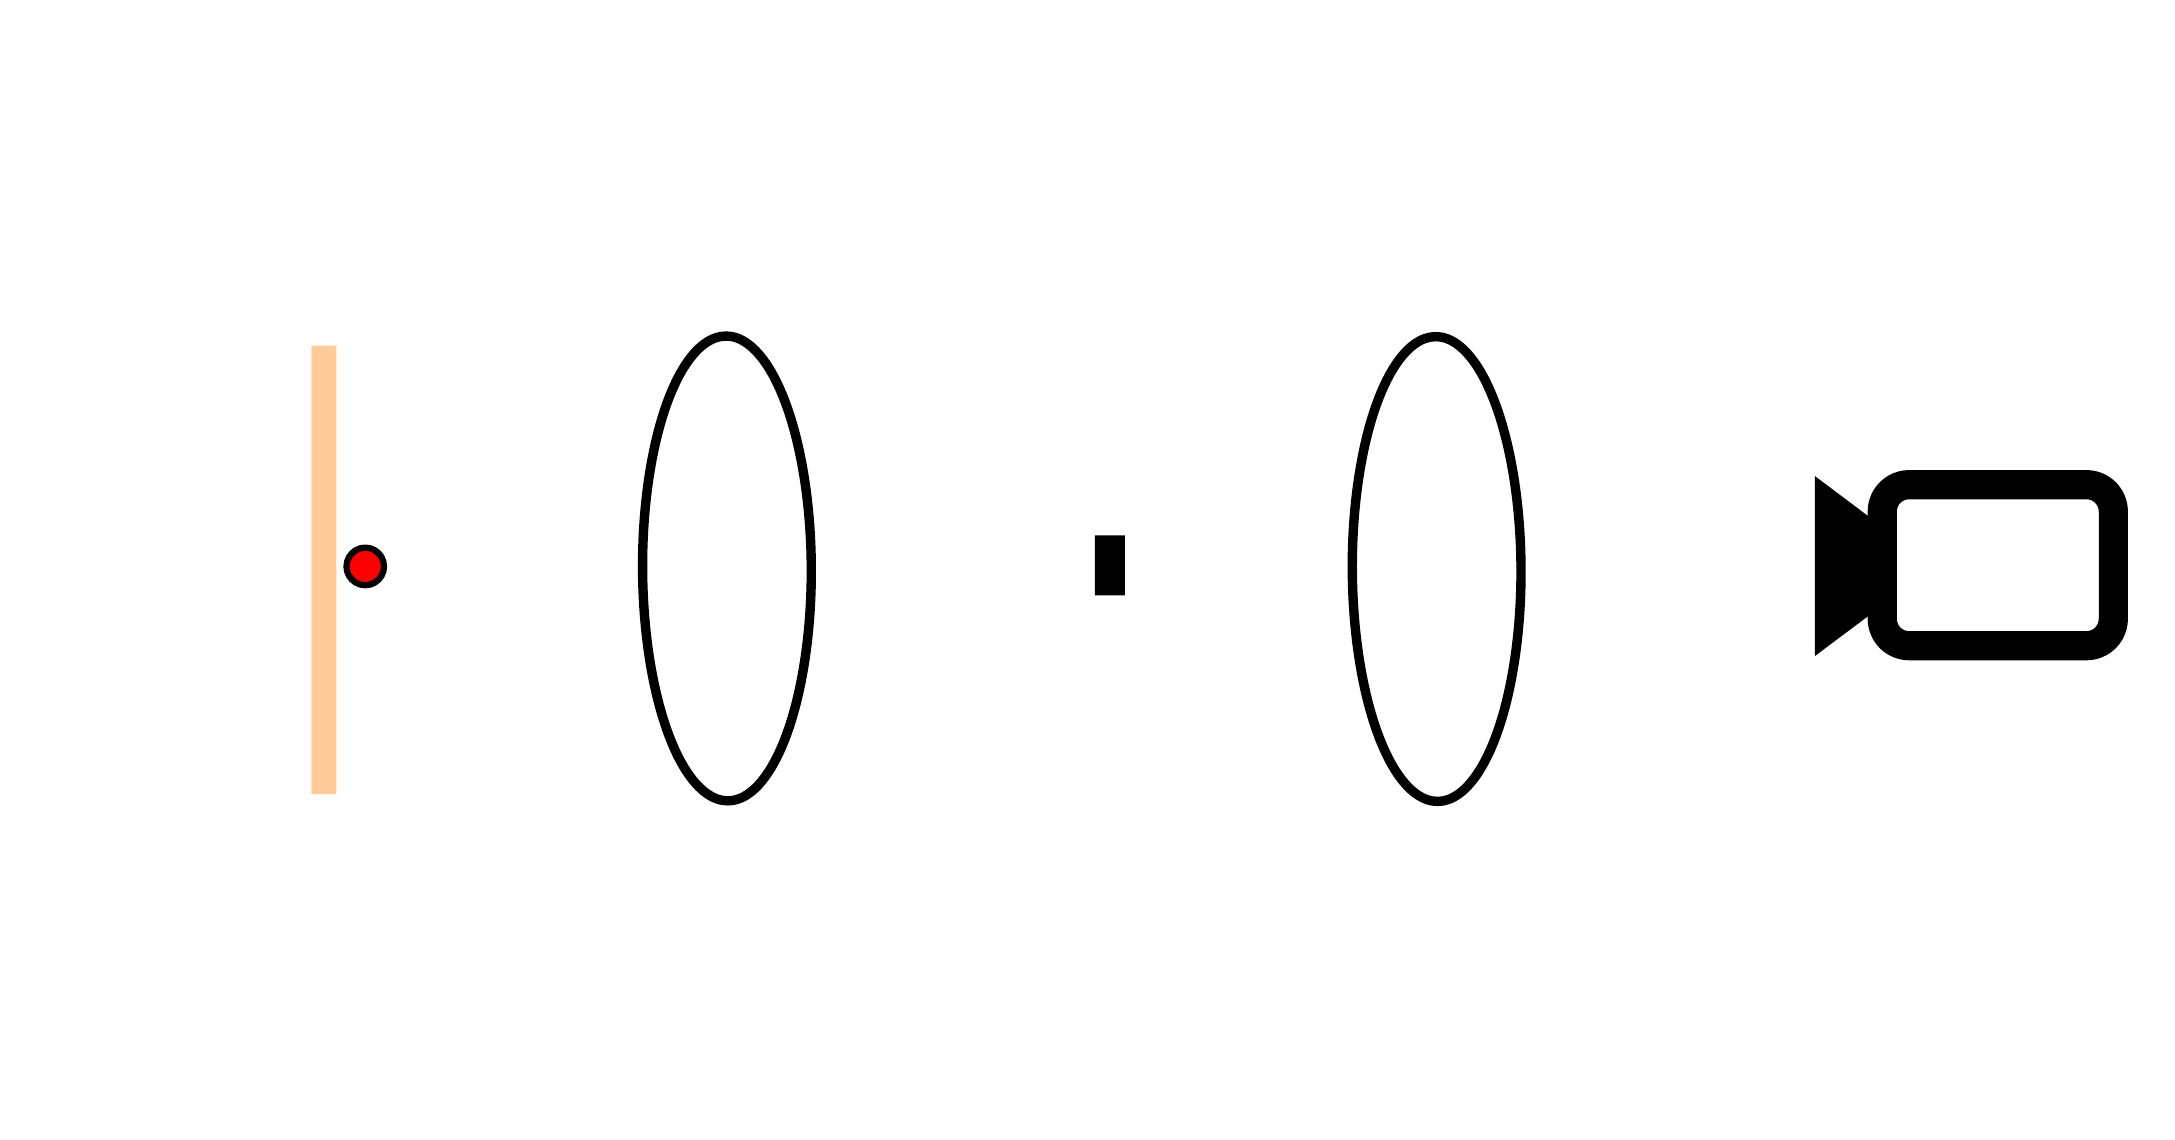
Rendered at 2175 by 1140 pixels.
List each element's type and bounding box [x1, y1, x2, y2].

text_box [1352, 336, 1522, 802]
text_box [1882, 484, 2114, 646]
text_box [1814, 476, 1875, 657]
text_box [346, 547, 385, 586]
text_box [1094, 535, 1125, 596]
text_box [642, 336, 812, 801]
